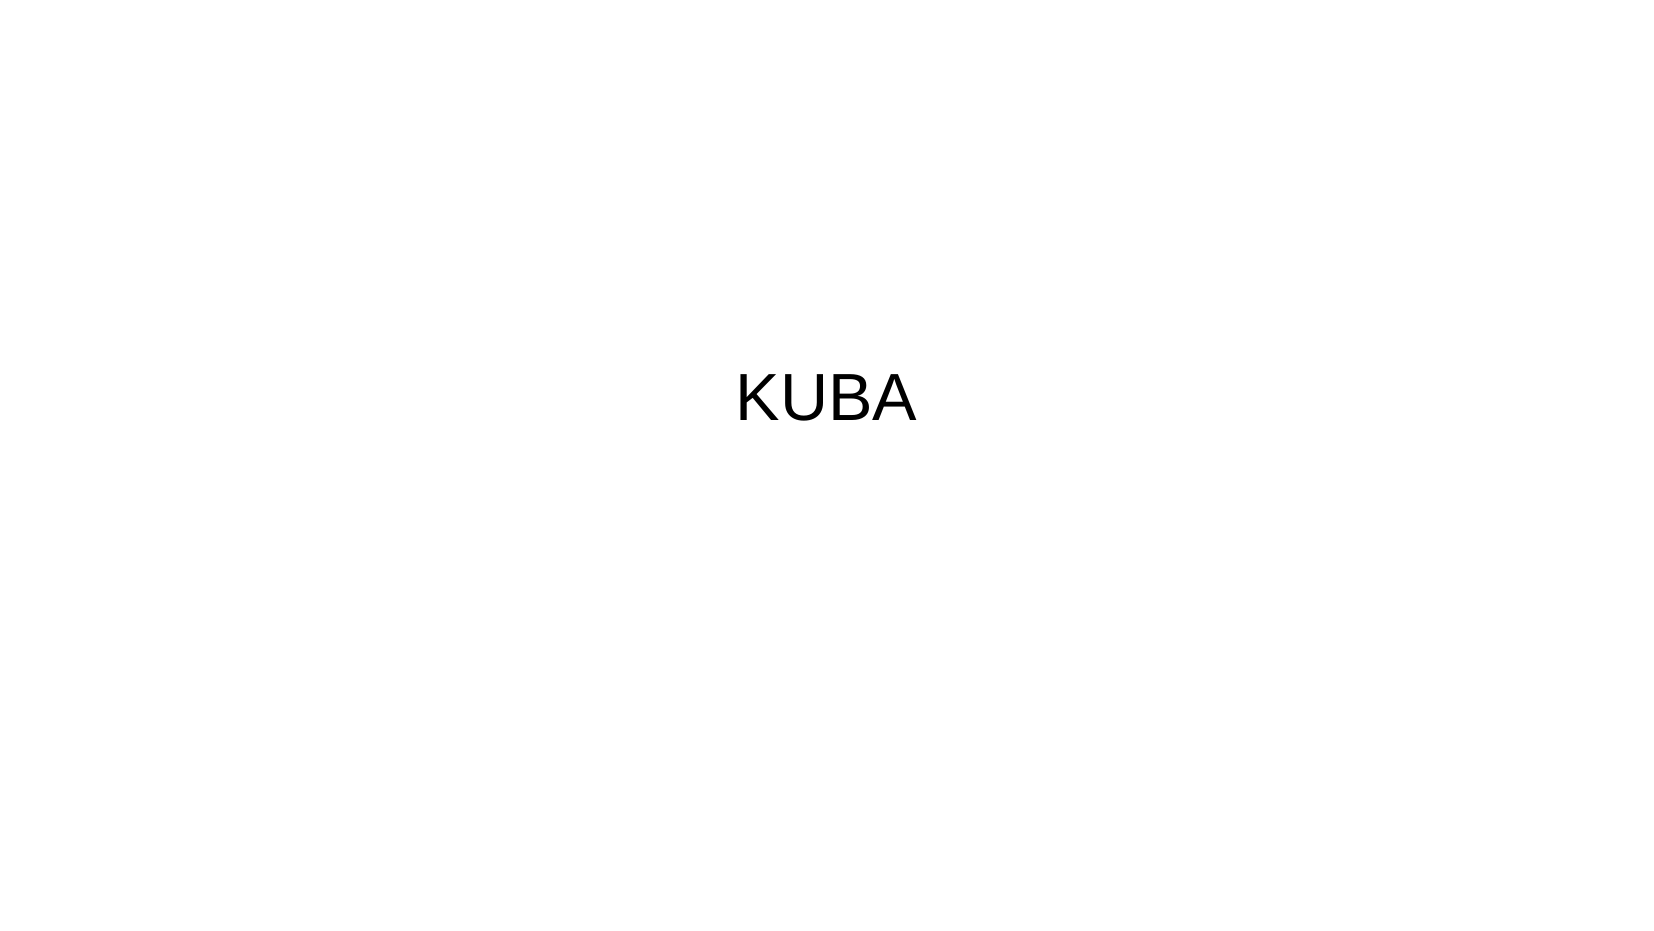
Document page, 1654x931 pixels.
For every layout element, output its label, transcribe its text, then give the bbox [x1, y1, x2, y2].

subtitle KUBA [82, 37, 1571, 757]
